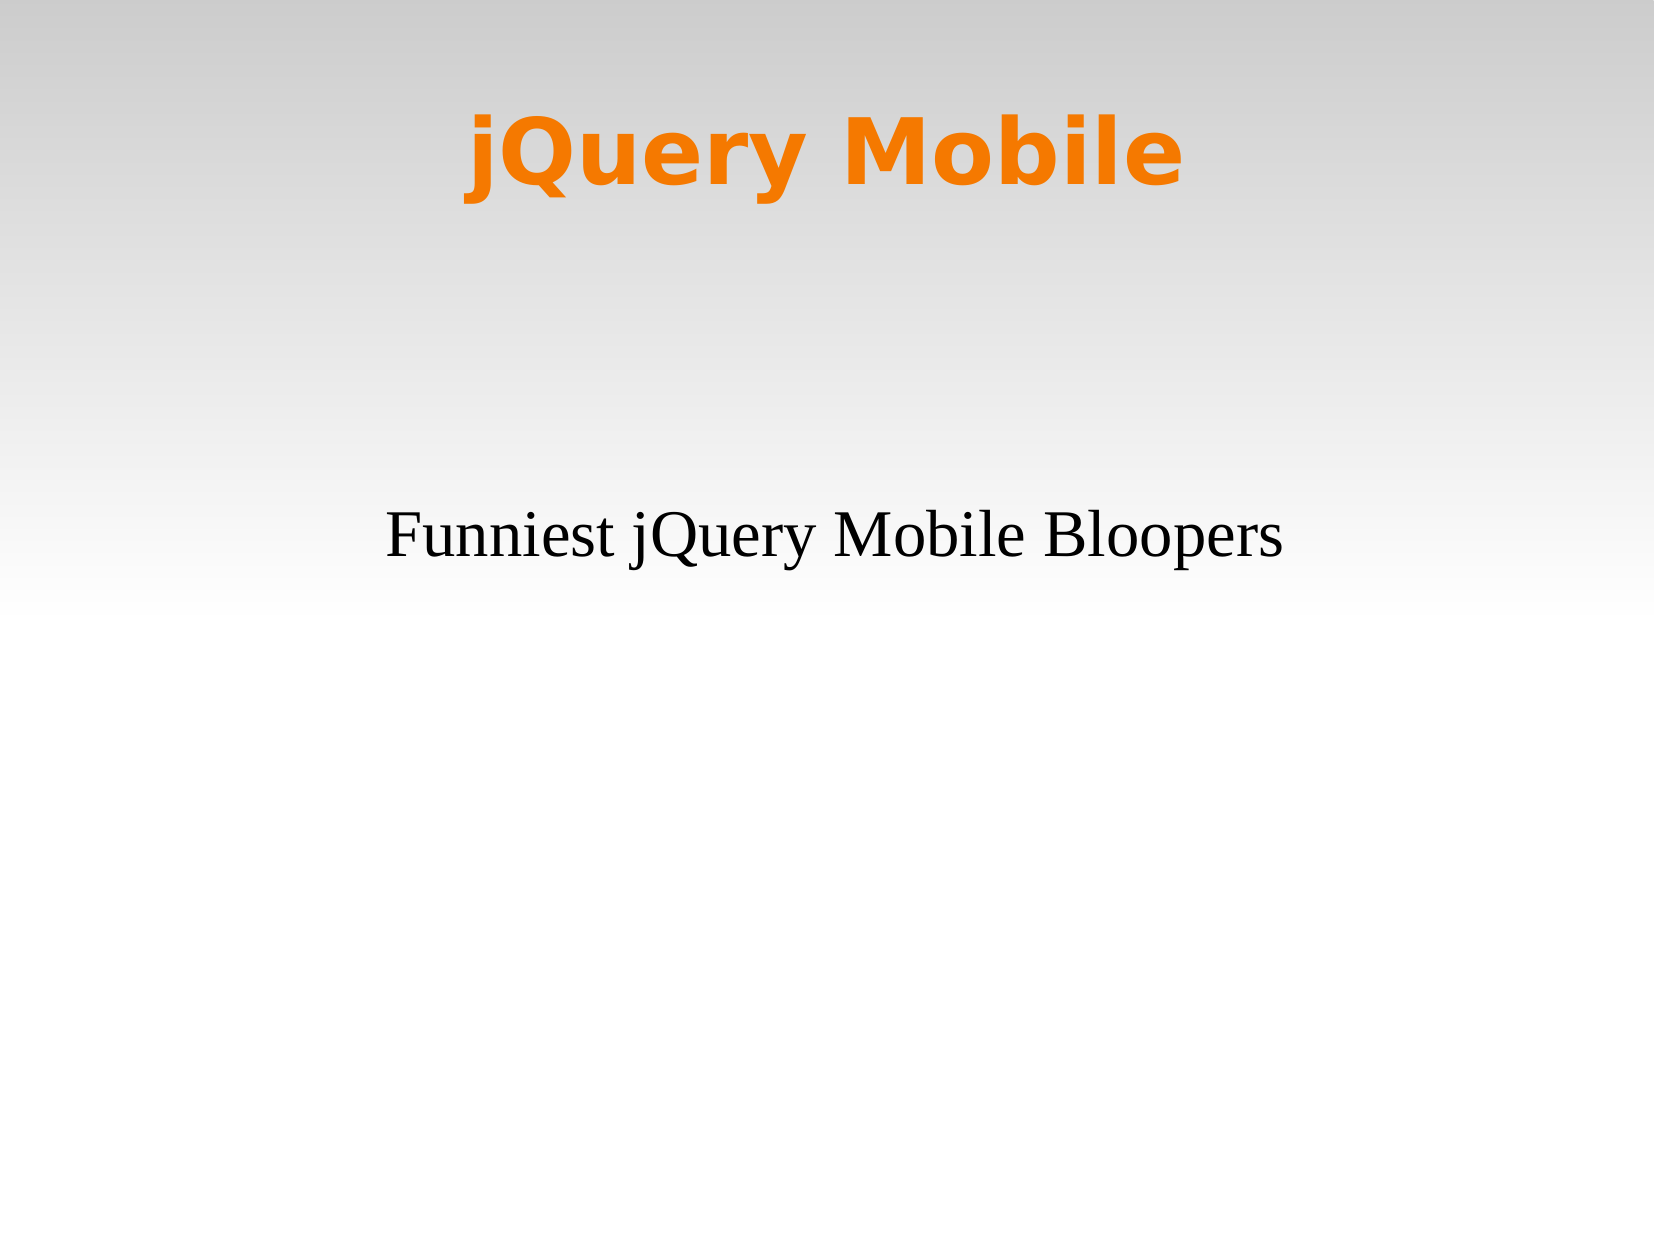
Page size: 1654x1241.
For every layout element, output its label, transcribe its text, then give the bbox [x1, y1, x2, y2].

list Funniest jQuery Mobile Bloopers [82, 290, 1571, 1109]
title jQuery Mobile [82, 49, 1571, 257]
